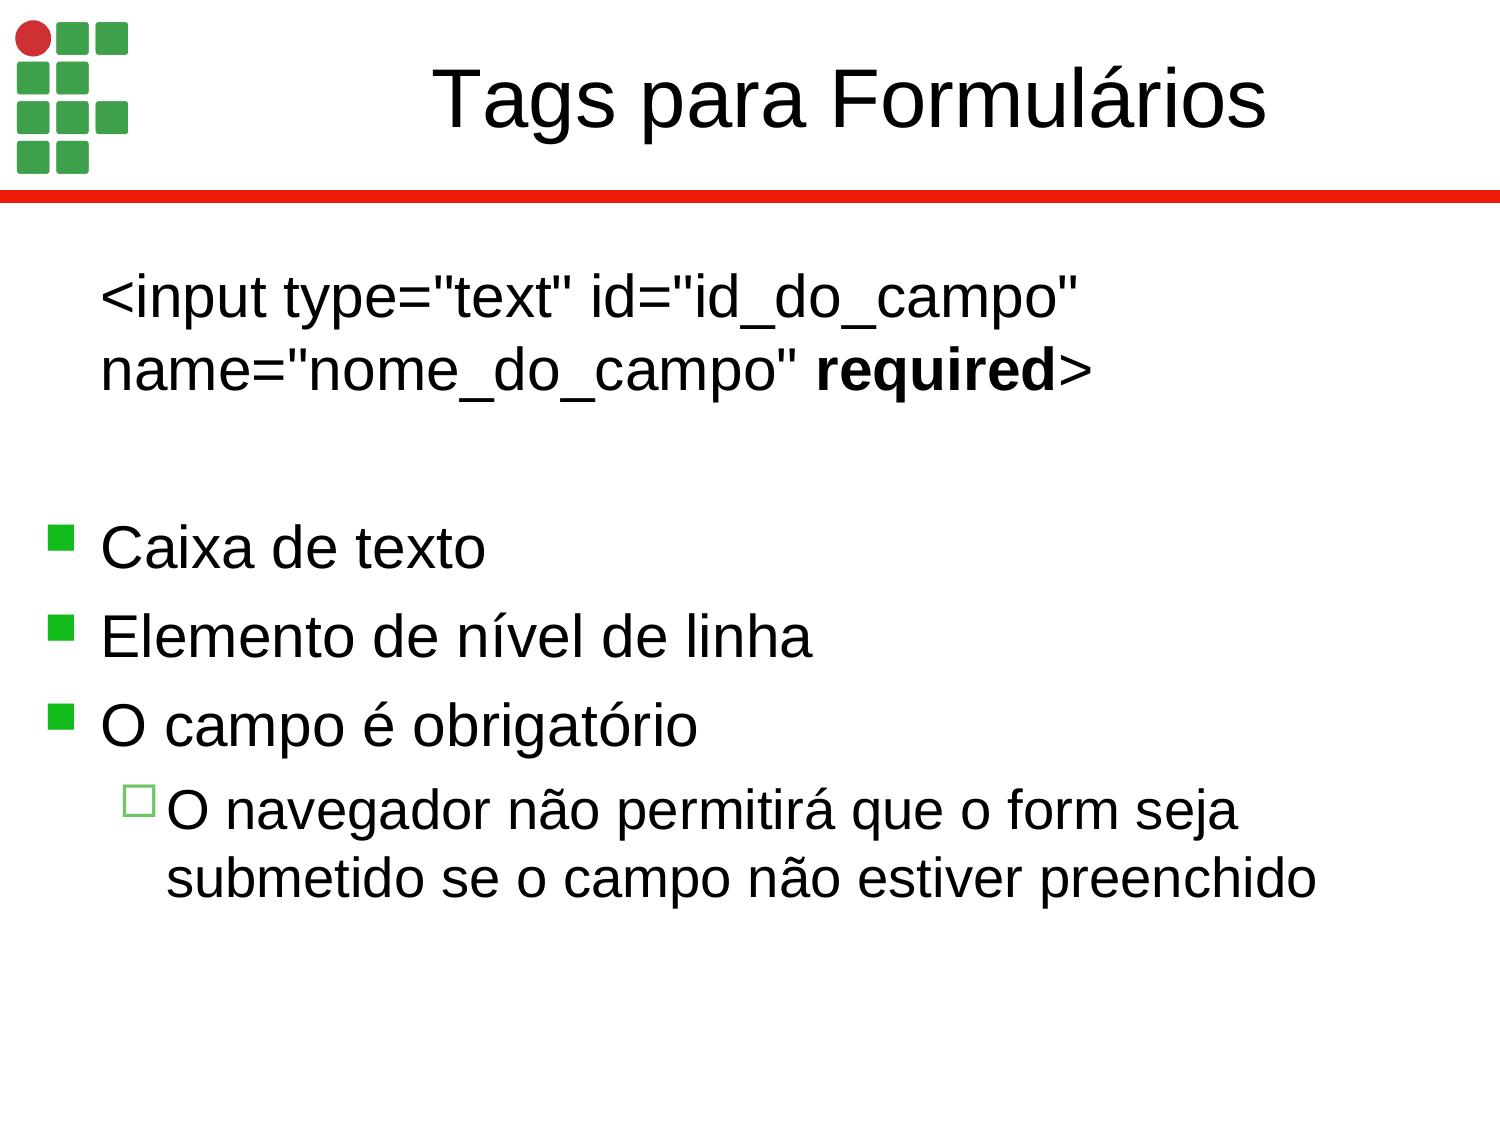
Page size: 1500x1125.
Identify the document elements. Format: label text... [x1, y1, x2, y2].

title Tags para Formulários [230, 0, 1471, 202]
picture [14, 16, 130, 178]
list <input type="text" id="id_do_campo" name="nome_do_campo" required> Caixa de texto Elemento de nível de linha O campo é obrigatório O navegador não permitirá que o form seja submetido se o campo não estiver preenchido [29, 207, 1471, 1087]
